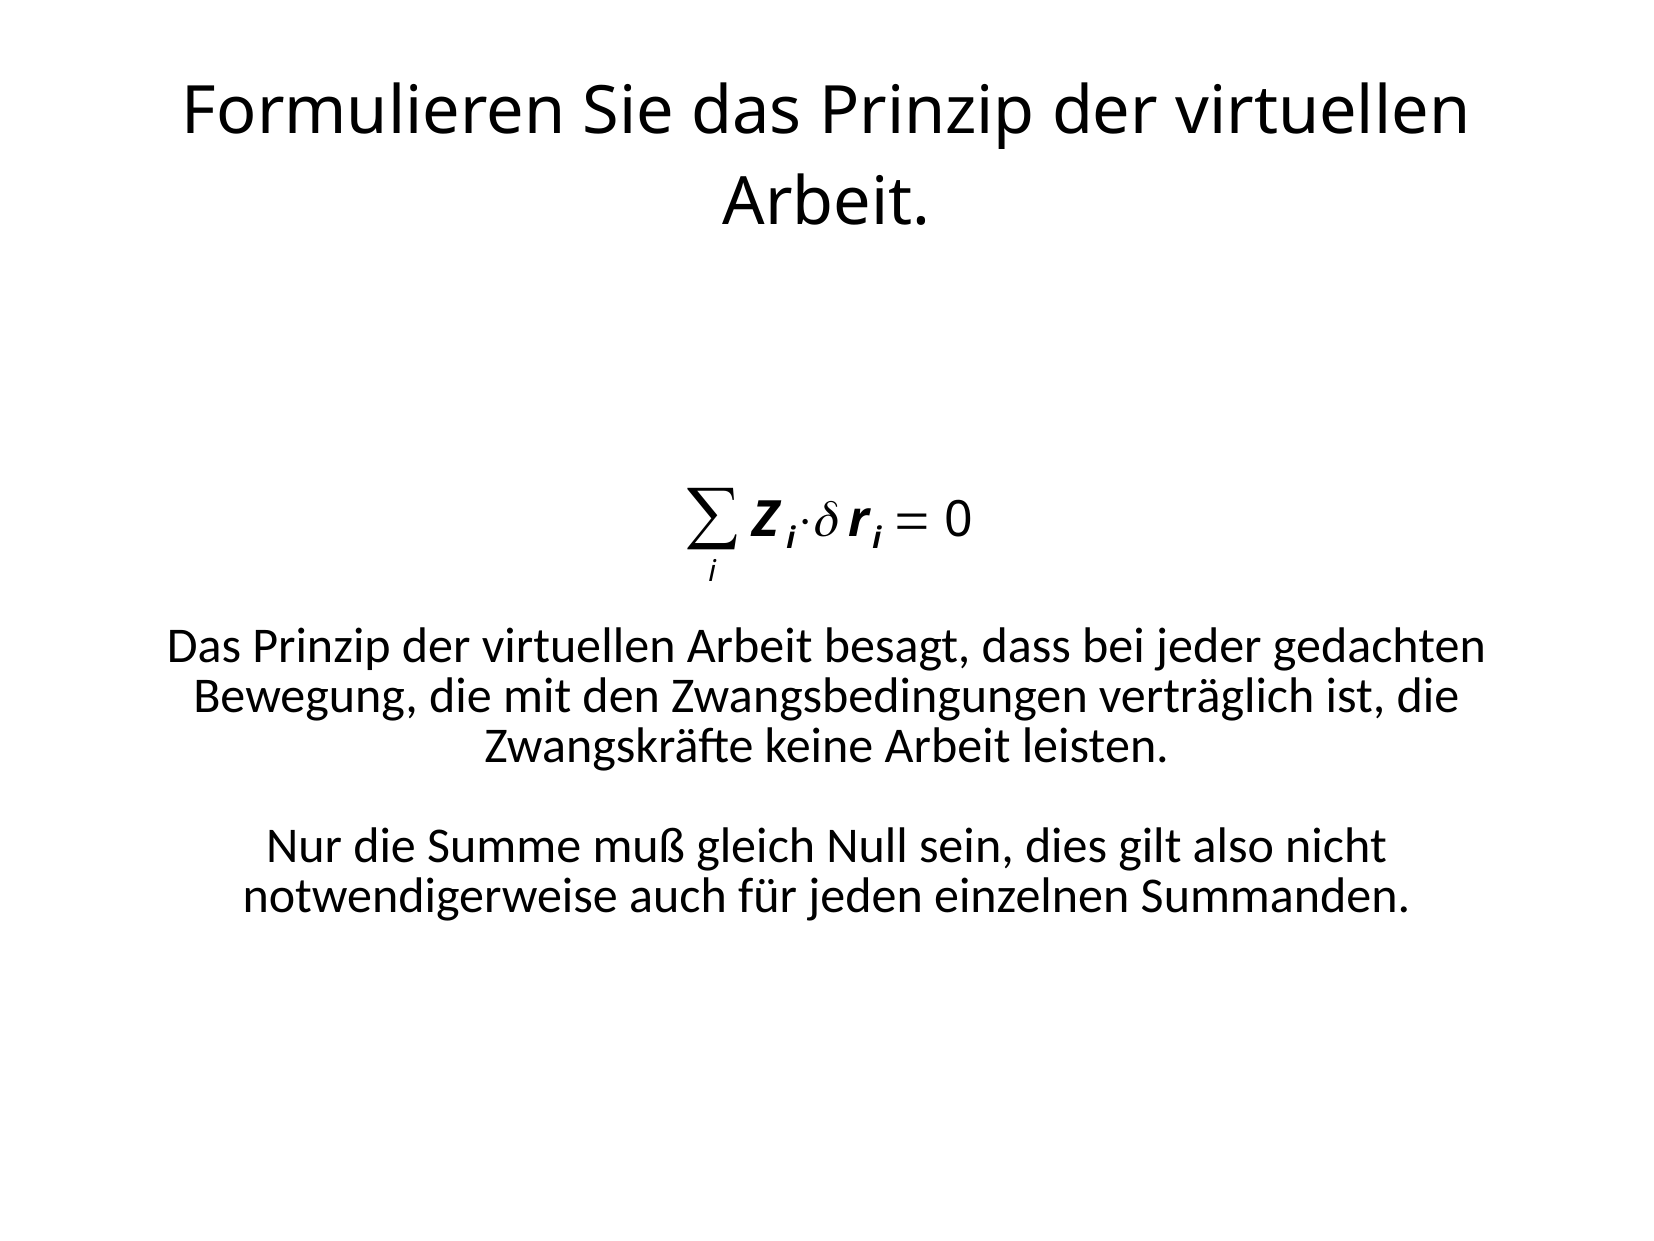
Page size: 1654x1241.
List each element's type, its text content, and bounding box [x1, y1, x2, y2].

chart [677, 484, 977, 590]
title Formulieren Sie das Prinzip der virtuellen Arbeit. [82, 49, 1571, 257]
subtitle Das Prinzip der virtuellen Arbeit besagt, dass bei jeder gedachten Bewegung, die mit den Zwangsbedingungen verträglich ist, die Zwangskräfte keine Arbeit leisten. Nur die Summe muß gleich Null sein, dies gilt also nicht notwendigerweise auch für jeden einzelnen Summanden. [82, 290, 1571, 1010]
